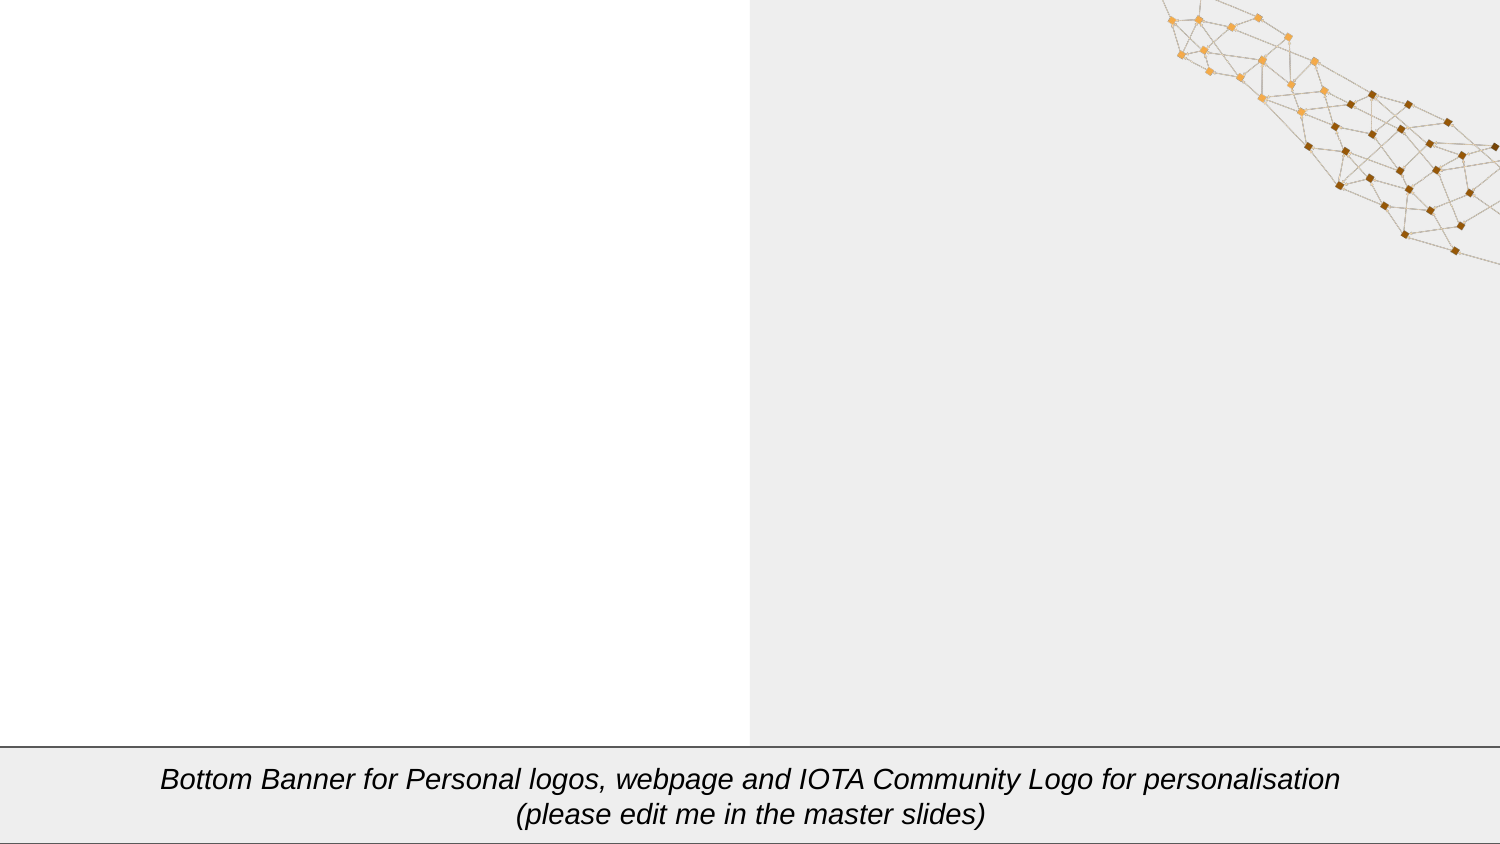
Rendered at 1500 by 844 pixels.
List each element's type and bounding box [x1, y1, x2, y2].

picture [1118, 0, 1500, 294]
